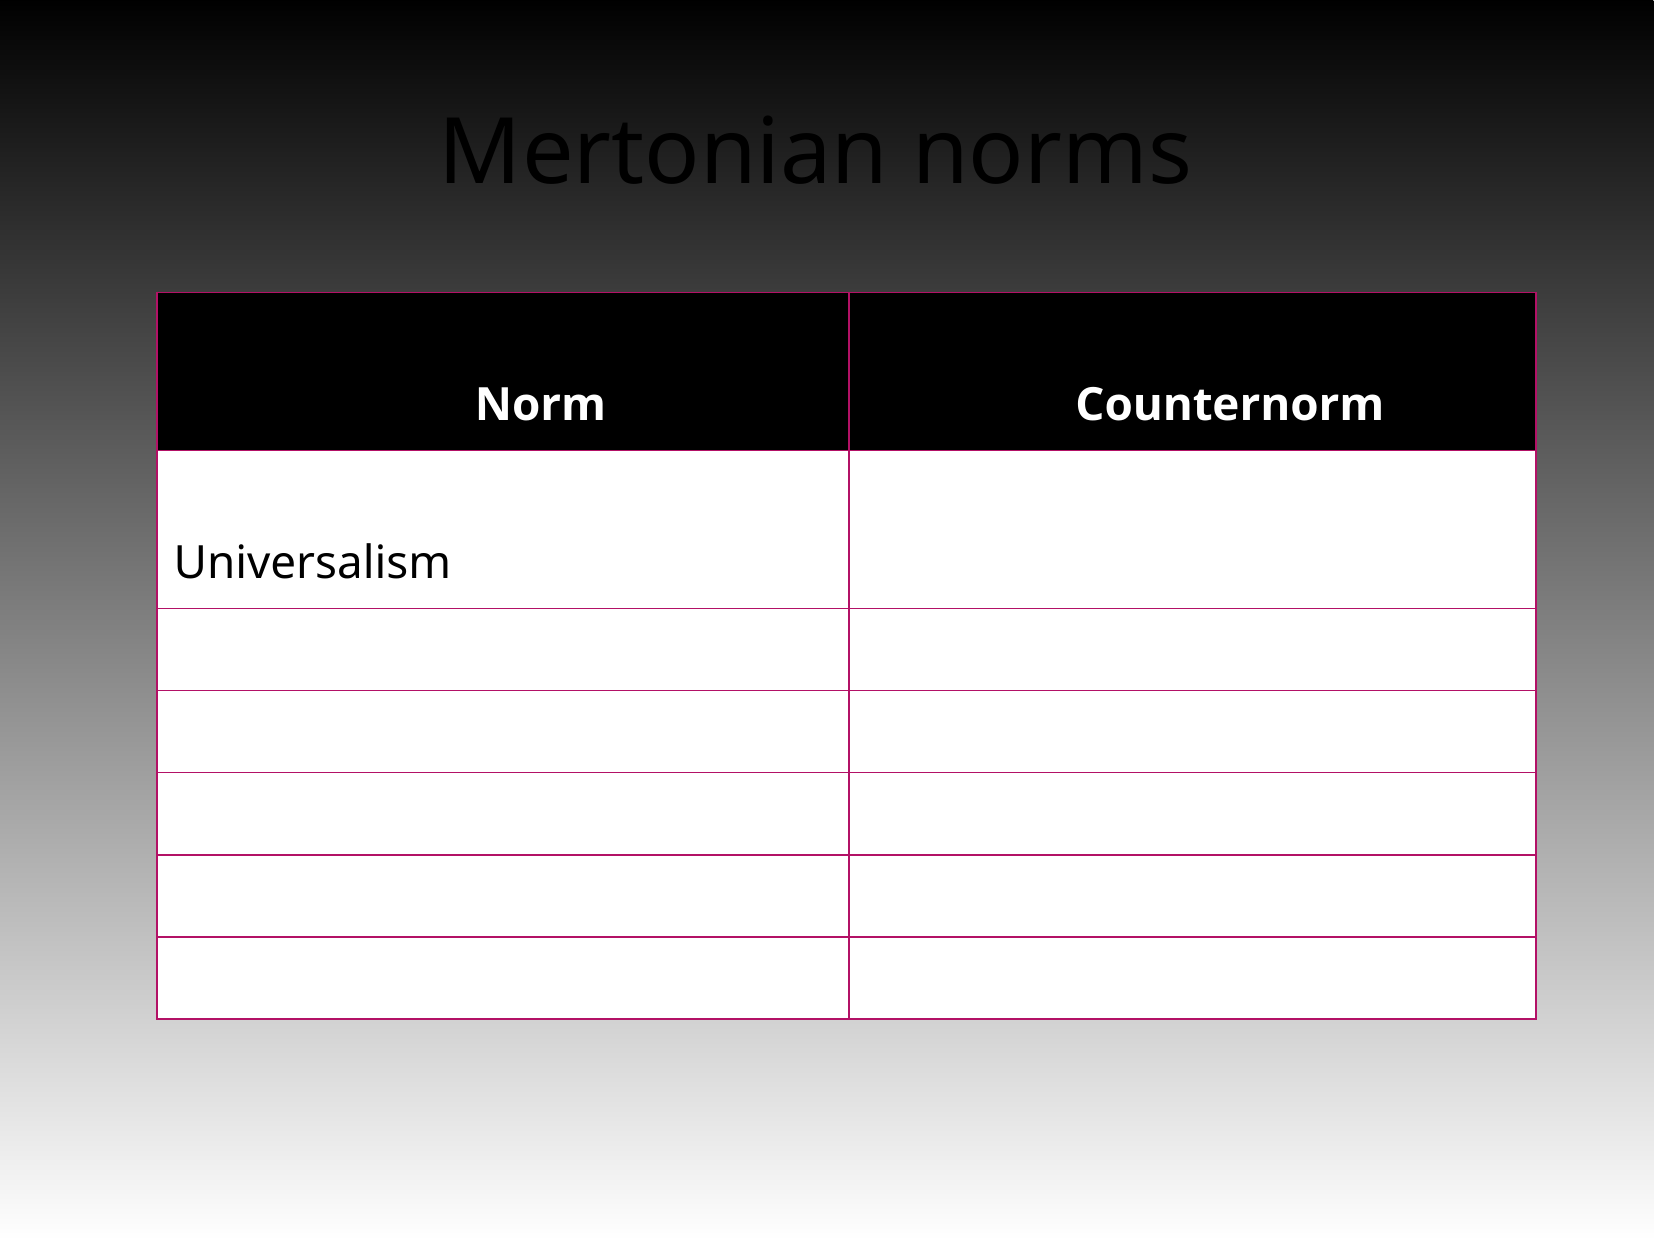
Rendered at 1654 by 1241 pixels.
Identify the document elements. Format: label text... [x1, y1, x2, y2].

table_cell [850, 691, 1535, 772]
table_cell [158, 938, 848, 1018]
table_cell [850, 856, 1535, 936]
table_cell [850, 609, 1535, 690]
table_header Counternorm [850, 293, 1535, 450]
table_cell [158, 856, 848, 936]
table_cell [850, 773, 1535, 854]
table_cell [850, 938, 1535, 1018]
table_cell Universalism [158, 451, 848, 608]
table_cell [850, 451, 1535, 608]
table_cell [158, 609, 848, 690]
table_cell [158, 691, 848, 772]
table_cell [158, 773, 848, 854]
table_header Norm [158, 293, 848, 450]
title Mertonian norms [71, 45, 1561, 253]
